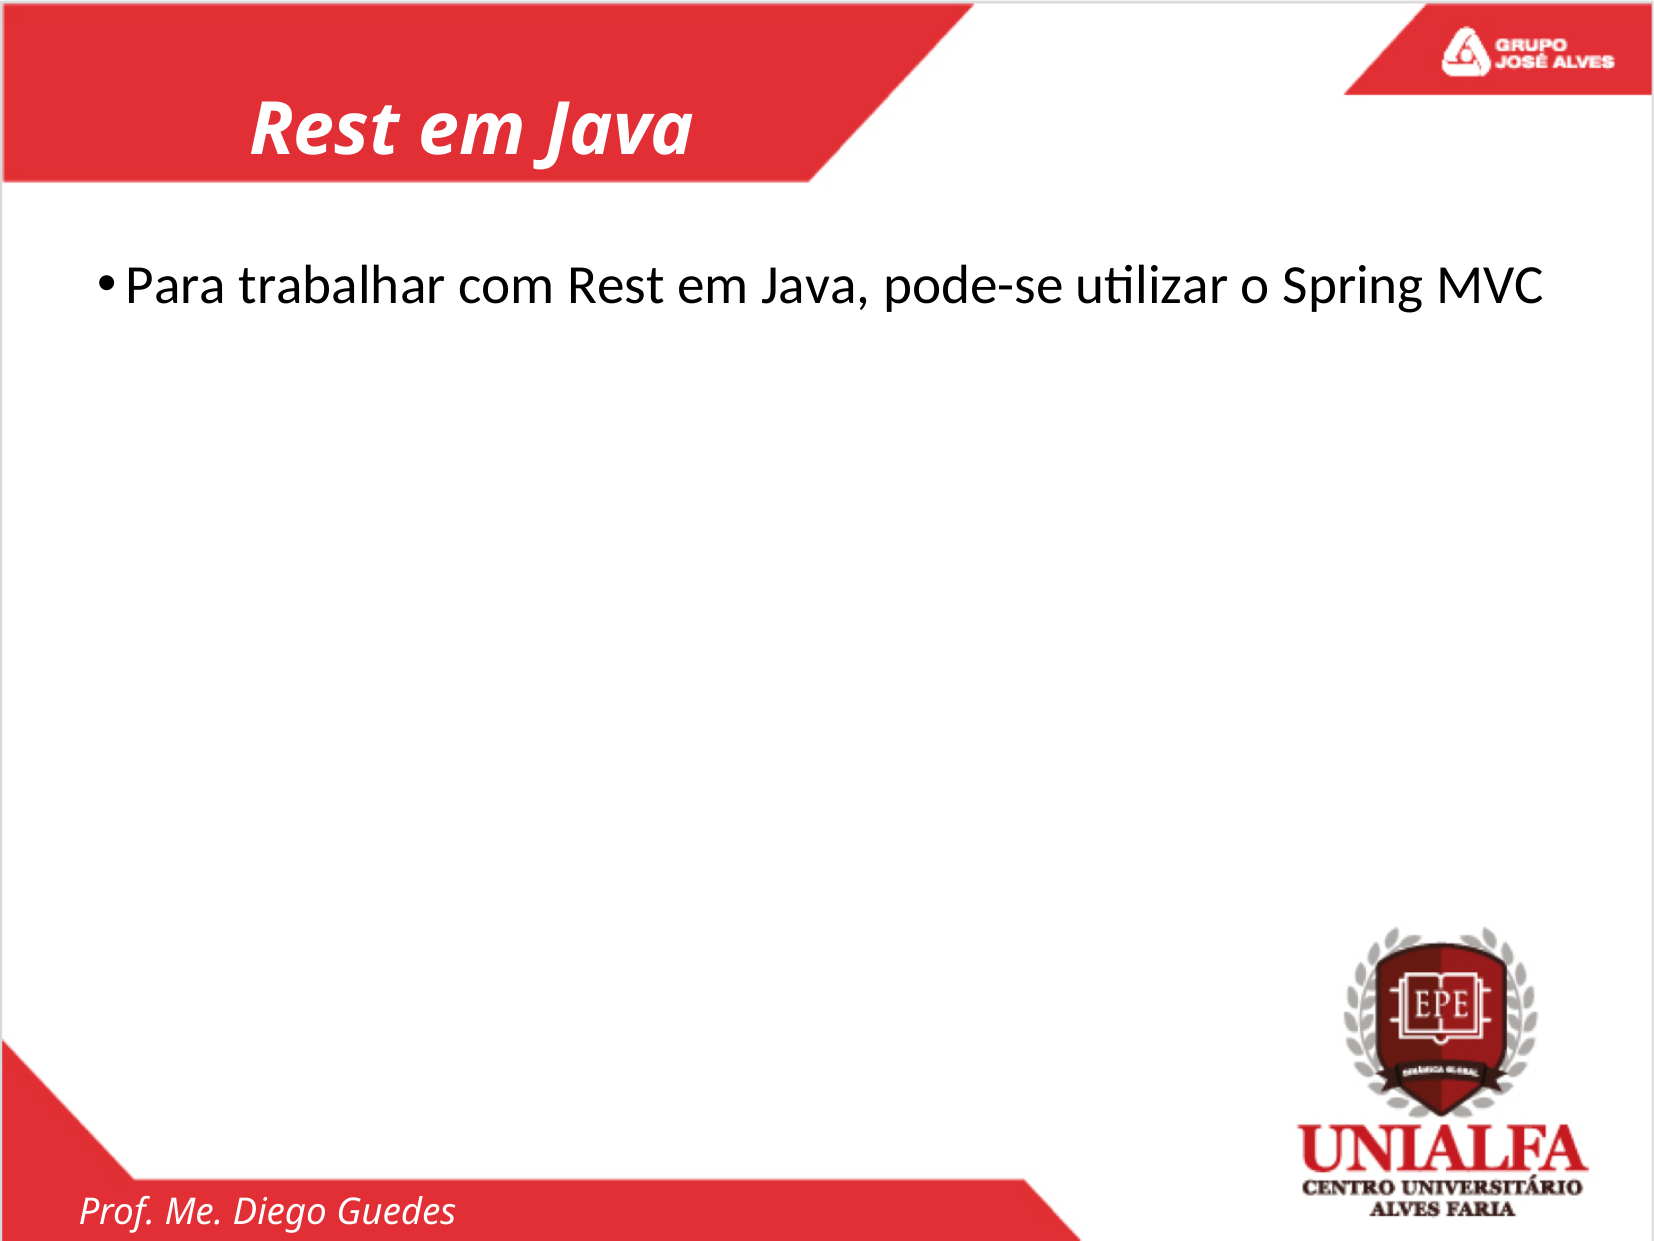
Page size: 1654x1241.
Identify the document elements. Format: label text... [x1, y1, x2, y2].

picture [0, 0, 1654, 1241]
text_box Para trabalhar com Rest em Java, pode-se utilizar o Spring MVC [82, 248, 1571, 1168]
text_box Rest em Java [232, 72, 1363, 179]
text_box Prof. Me. Diego Guedes [62, 1179, 784, 1241]
